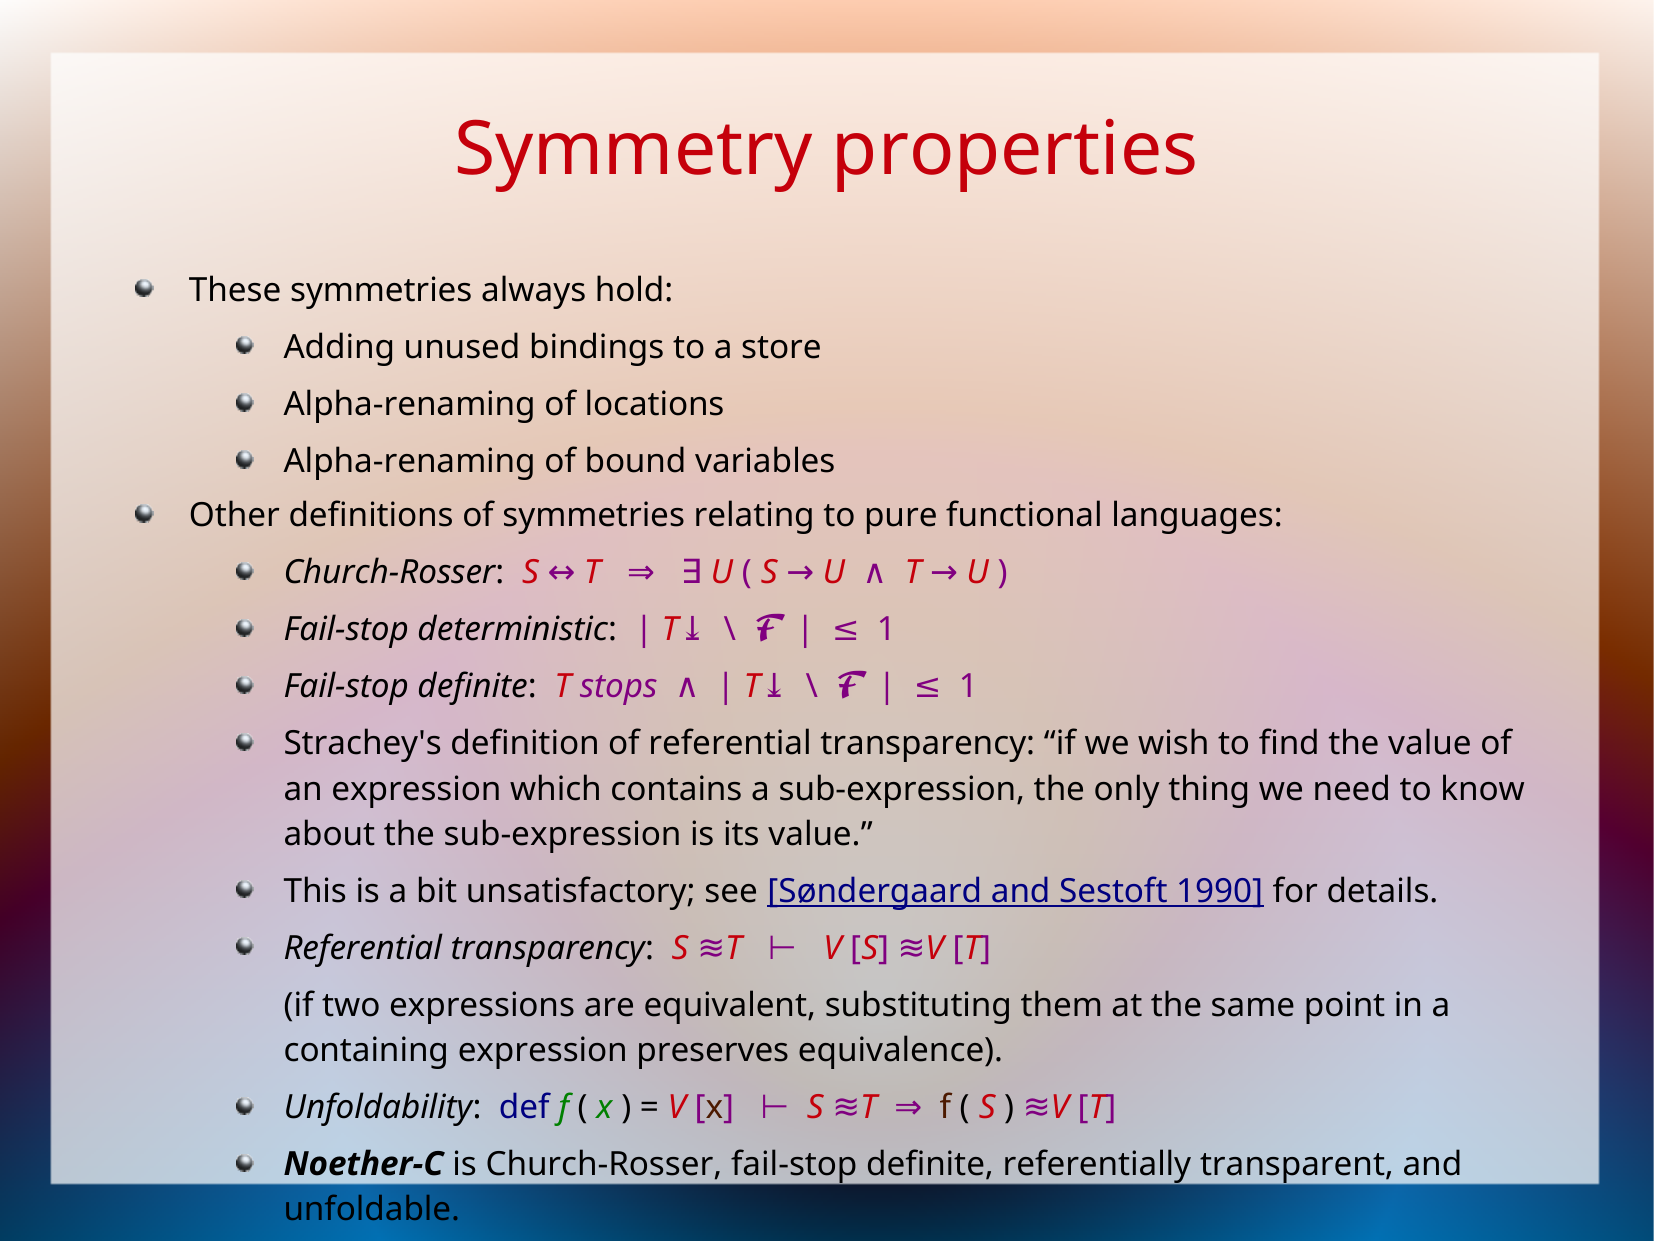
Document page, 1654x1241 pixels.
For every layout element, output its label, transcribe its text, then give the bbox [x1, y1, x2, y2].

list These symmetries always hold: Adding unused bindings to a store Alpha-renaming of locations Alpha-renaming of bound variables Other definitions of symmetries relating to pure functional languages: Church-Rosser: S ↔ T ⇒ ∃ U ( S → U ∧ T → U ) Fail-stop deterministic: | T⤓ \ 𝓕 | ≤ 1 Fail-stop definite: T stops ∧ | T⤓ \ 𝓕 | ≤ 1 Strachey's definition of referential transparency: “if we wish to find the value of an expression which contains a sub-expression, the only thing we need to know about the sub-expression is its value.” This is a bit unsatisfactory; see [Søndergaard and Sestoft 1990] for details. Referential transparency: S ≋ T ⊢ V [S] ≋ V [T] (if two expressions are equivalent, substituting them at the same point in a containing expression preserves equivalence). Unfoldability: def f ( x ) = V [x] ⊢ S ≋ T ⇒ f ( S ) ≋ V [T] Noether-C is Church-Rosser, fail-stop definite, referentially transparent, and unfoldable. [118, 265, 1536, 1133]
picture [0, 0, 1654, 1241]
title Symmetry properties [82, 55, 1571, 237]
